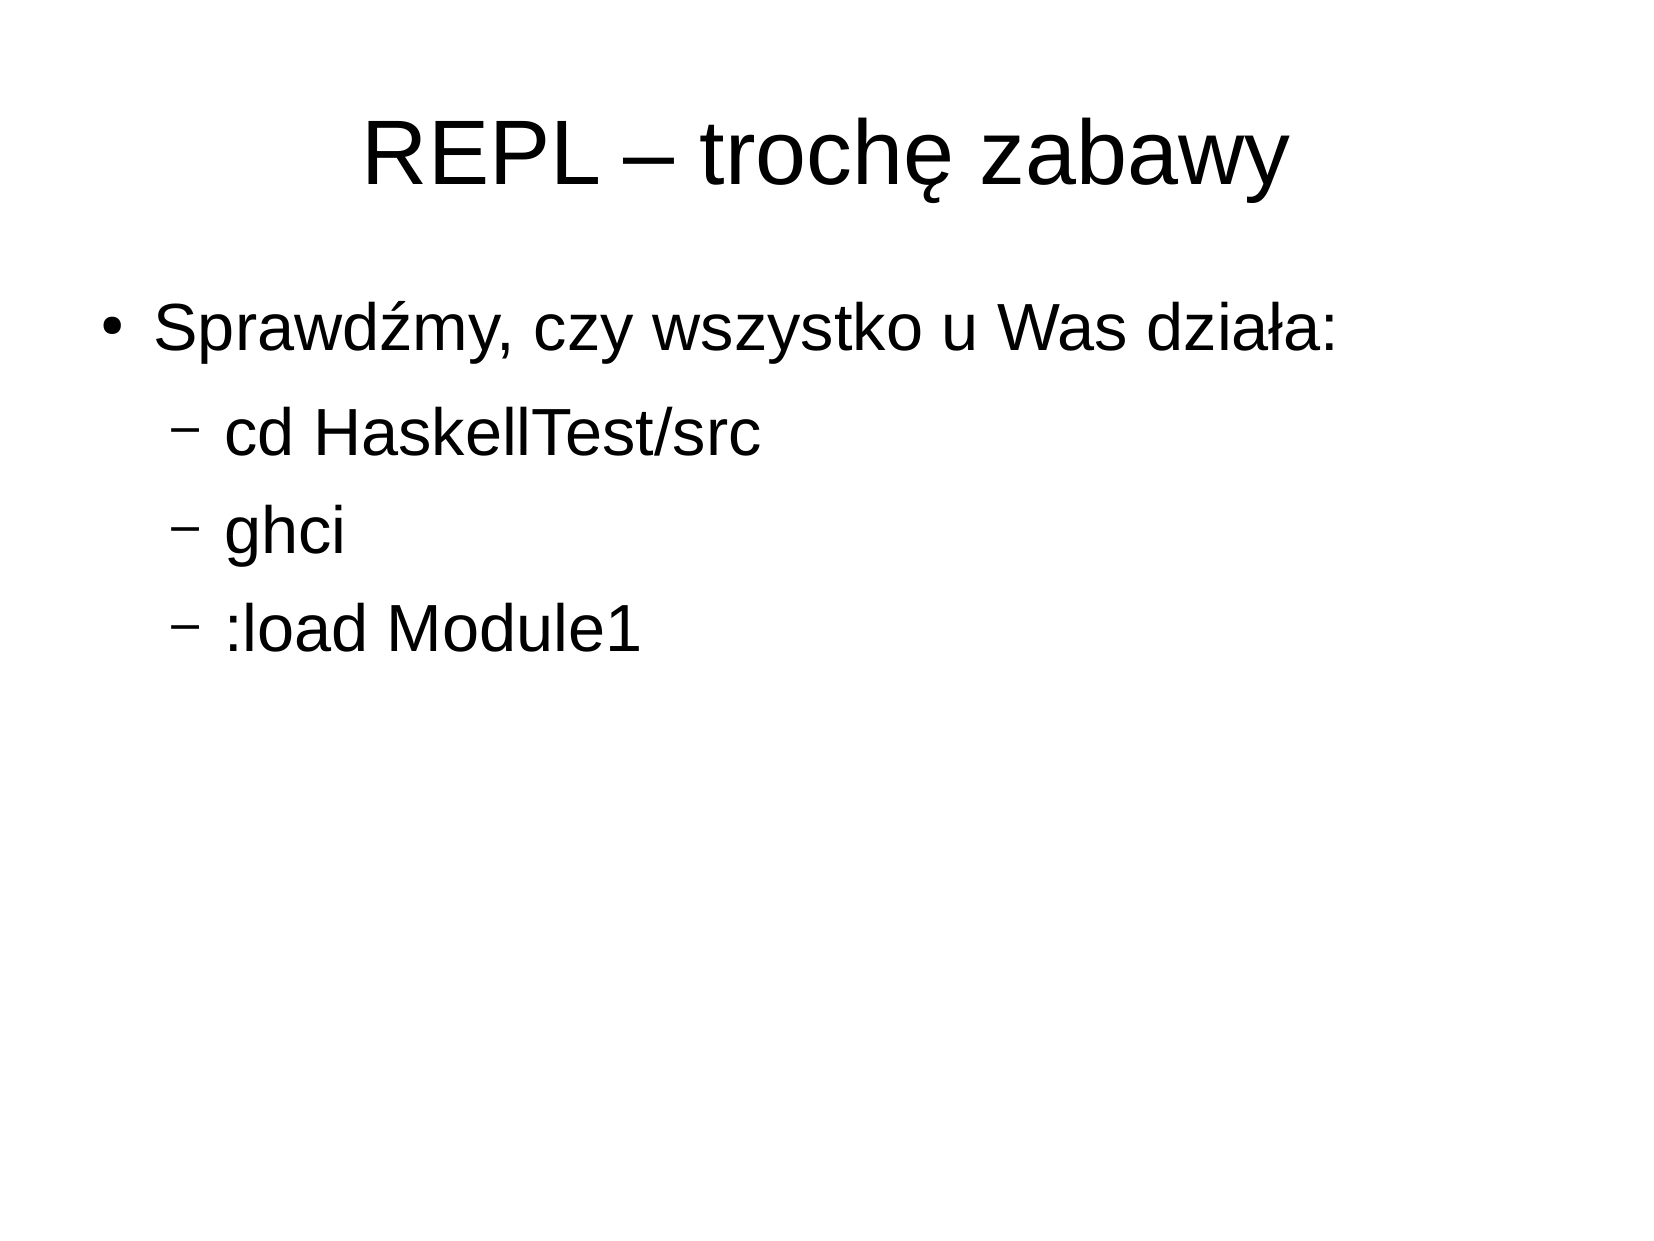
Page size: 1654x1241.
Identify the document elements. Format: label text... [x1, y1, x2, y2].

title REPL – trochę zabawy [82, 49, 1571, 257]
list Sprawdźmy, czy wszystko u Was działa: cd HaskellTest/src ghci :load Module1 [82, 290, 1571, 1010]
